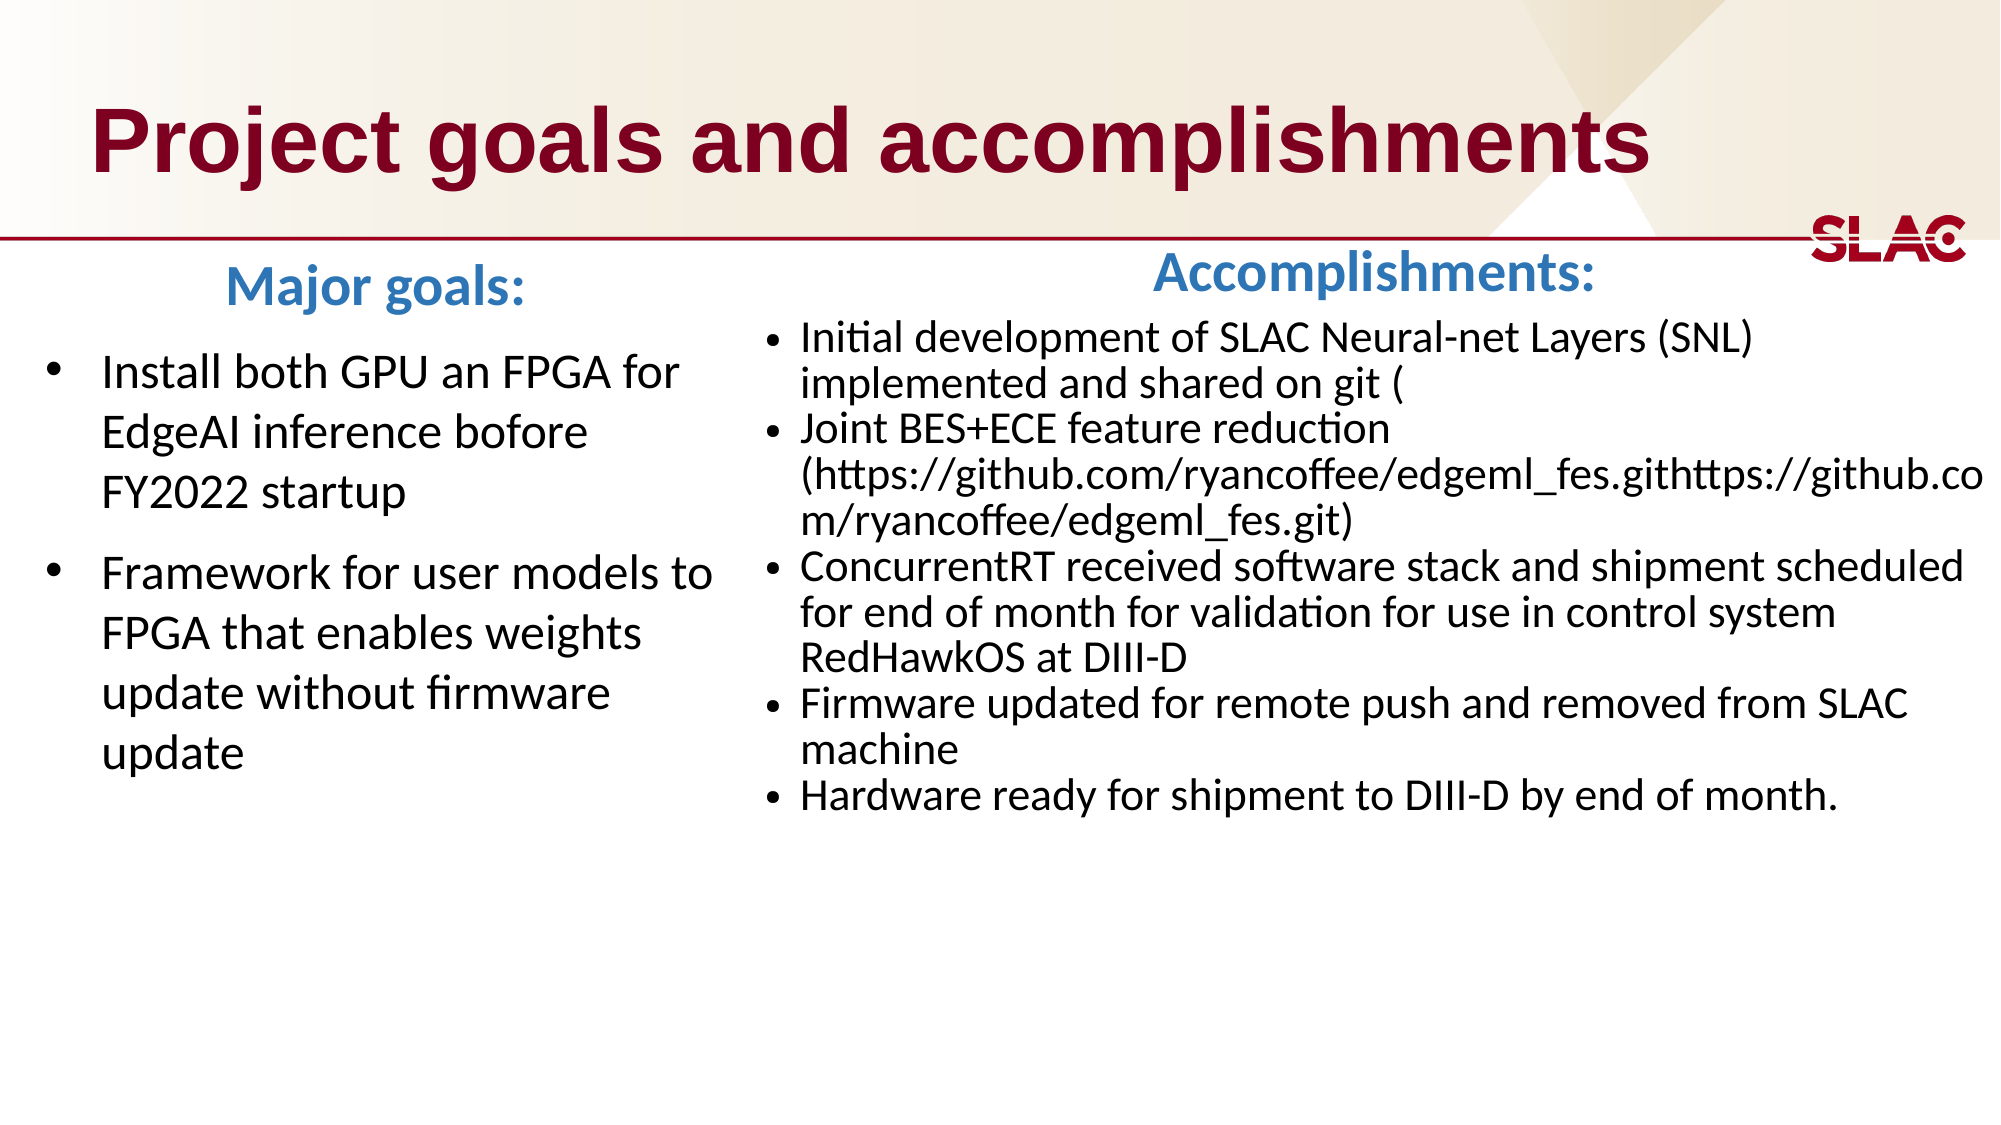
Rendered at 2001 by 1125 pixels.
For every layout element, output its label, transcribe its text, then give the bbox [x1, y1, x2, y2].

picture [0, 0, 2001, 262]
text_box Accomplishments: Initial development of SLAC Neural-net Layers (SNL) implemented and shared on git ( Joint BES+ECE feature reduction (https://github.com/ryancoffee/edgeml_fes.githttps://github.com/ryancoffee/edgeml_fes.git) ConcurrentRT received software stack and shipment scheduled for end of month for validation for use in control system RedHawkOS at DIII-D Firmware updated for remote push and removed from SLAC machine Hardware ready for shipment to DIII-D by end of month. [750, 239, 2000, 1125]
subtitle Major goals: Install both GPU an FPGA for EdgeAI inference bofore FY2022 startup Framework for user models to FPGA that enables weights update without firmware update [30, 239, 736, 1036]
title Project goals and accomplishments [75, 45, 1905, 237]
